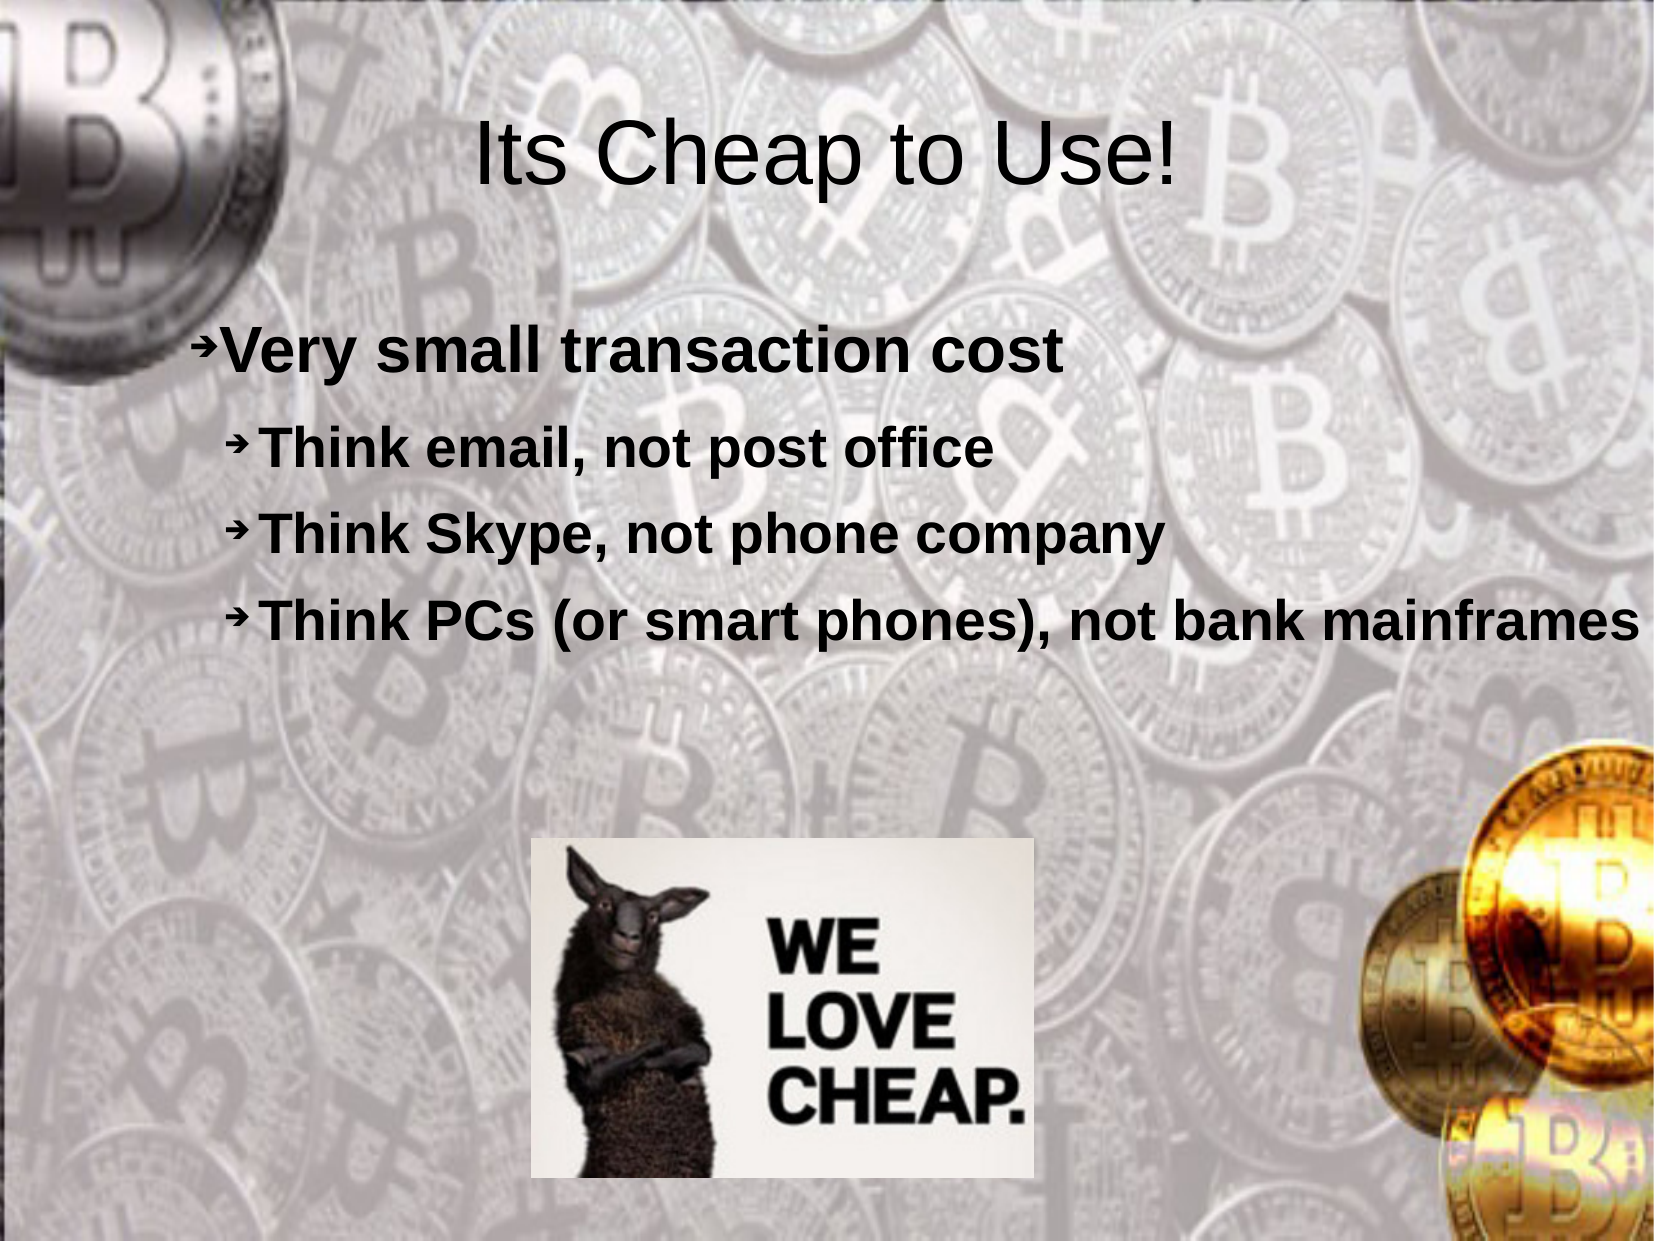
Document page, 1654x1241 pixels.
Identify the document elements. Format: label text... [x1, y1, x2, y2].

list Very small transaction cost Think email, not post office Think Skype, not phone company Think PCs (or smart phones), not bank mainframes [188, 313, 1645, 721]
picture [0, 0, 1654, 1241]
title Its Cheap to Use! [82, 49, 1571, 257]
